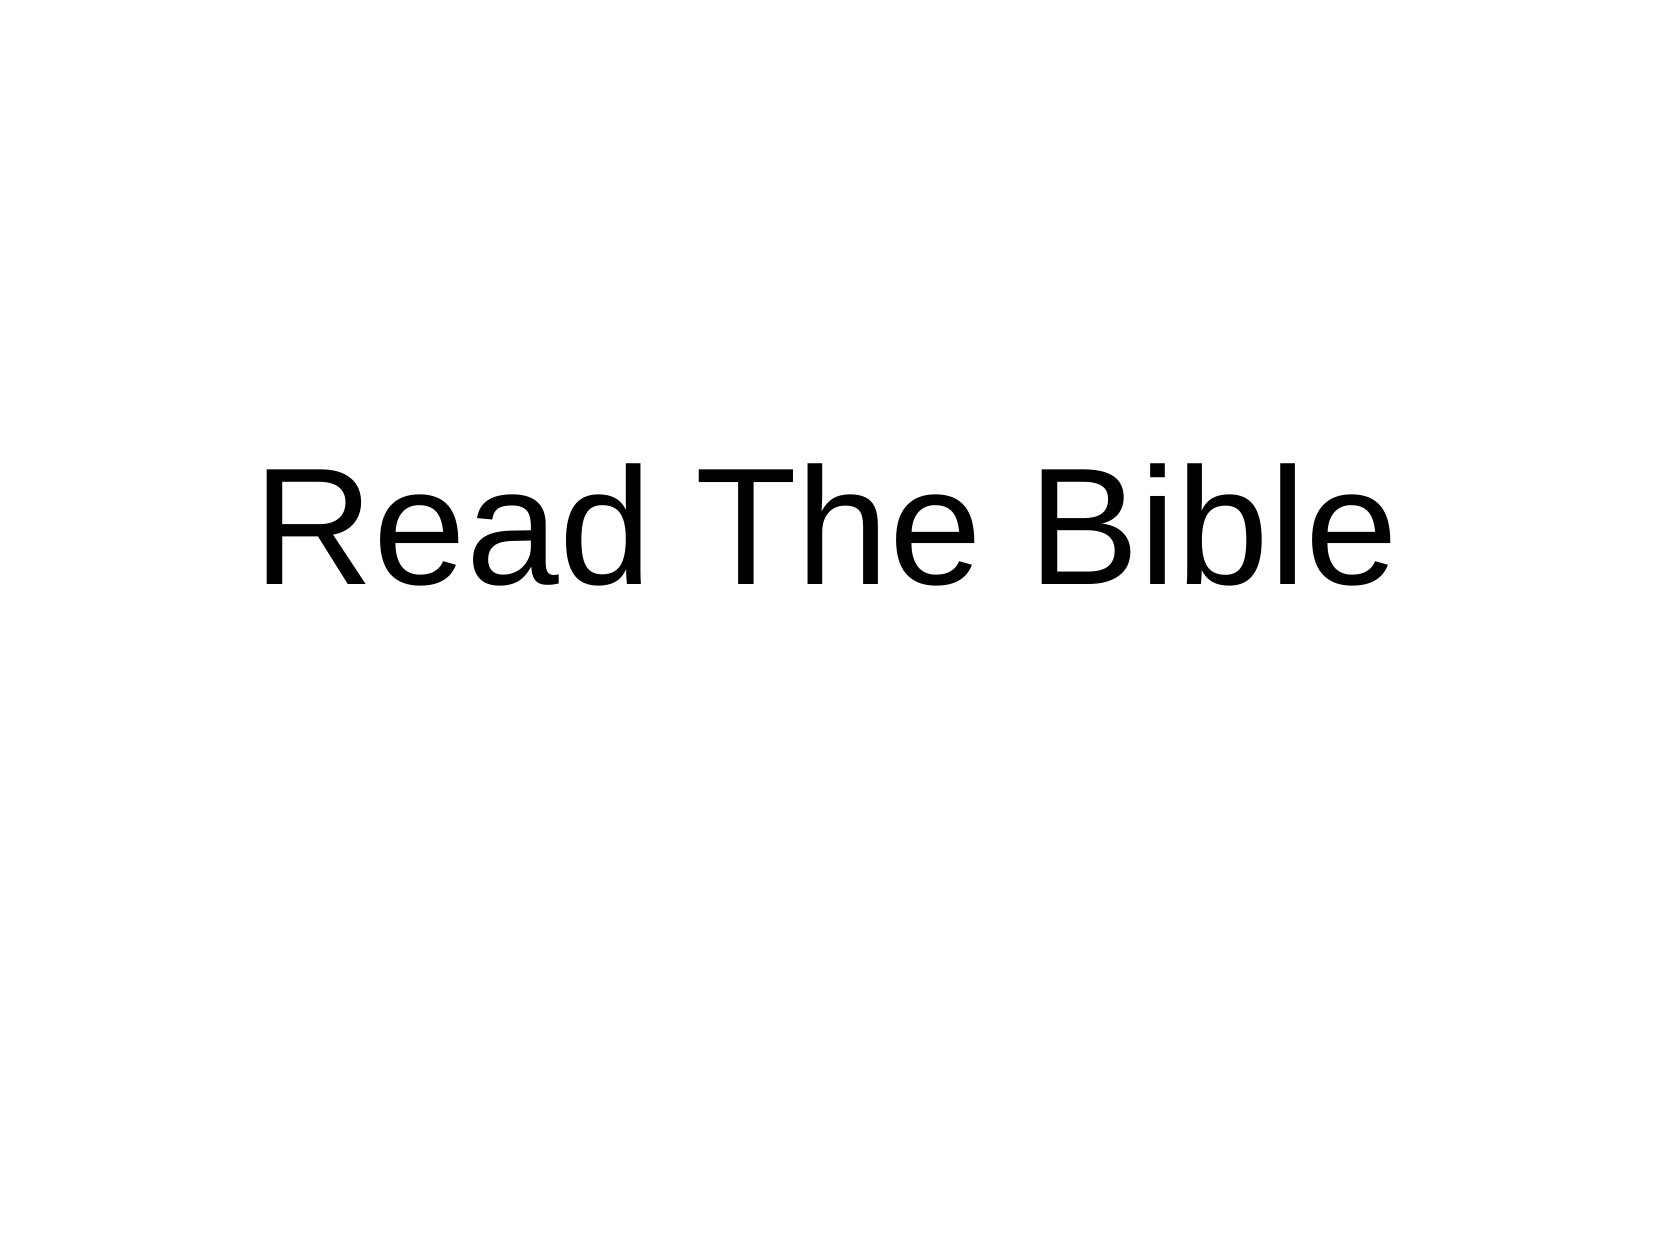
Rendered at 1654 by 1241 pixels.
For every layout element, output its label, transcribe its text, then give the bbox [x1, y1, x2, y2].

text_box Read The Bible [144, 426, 1510, 628]
